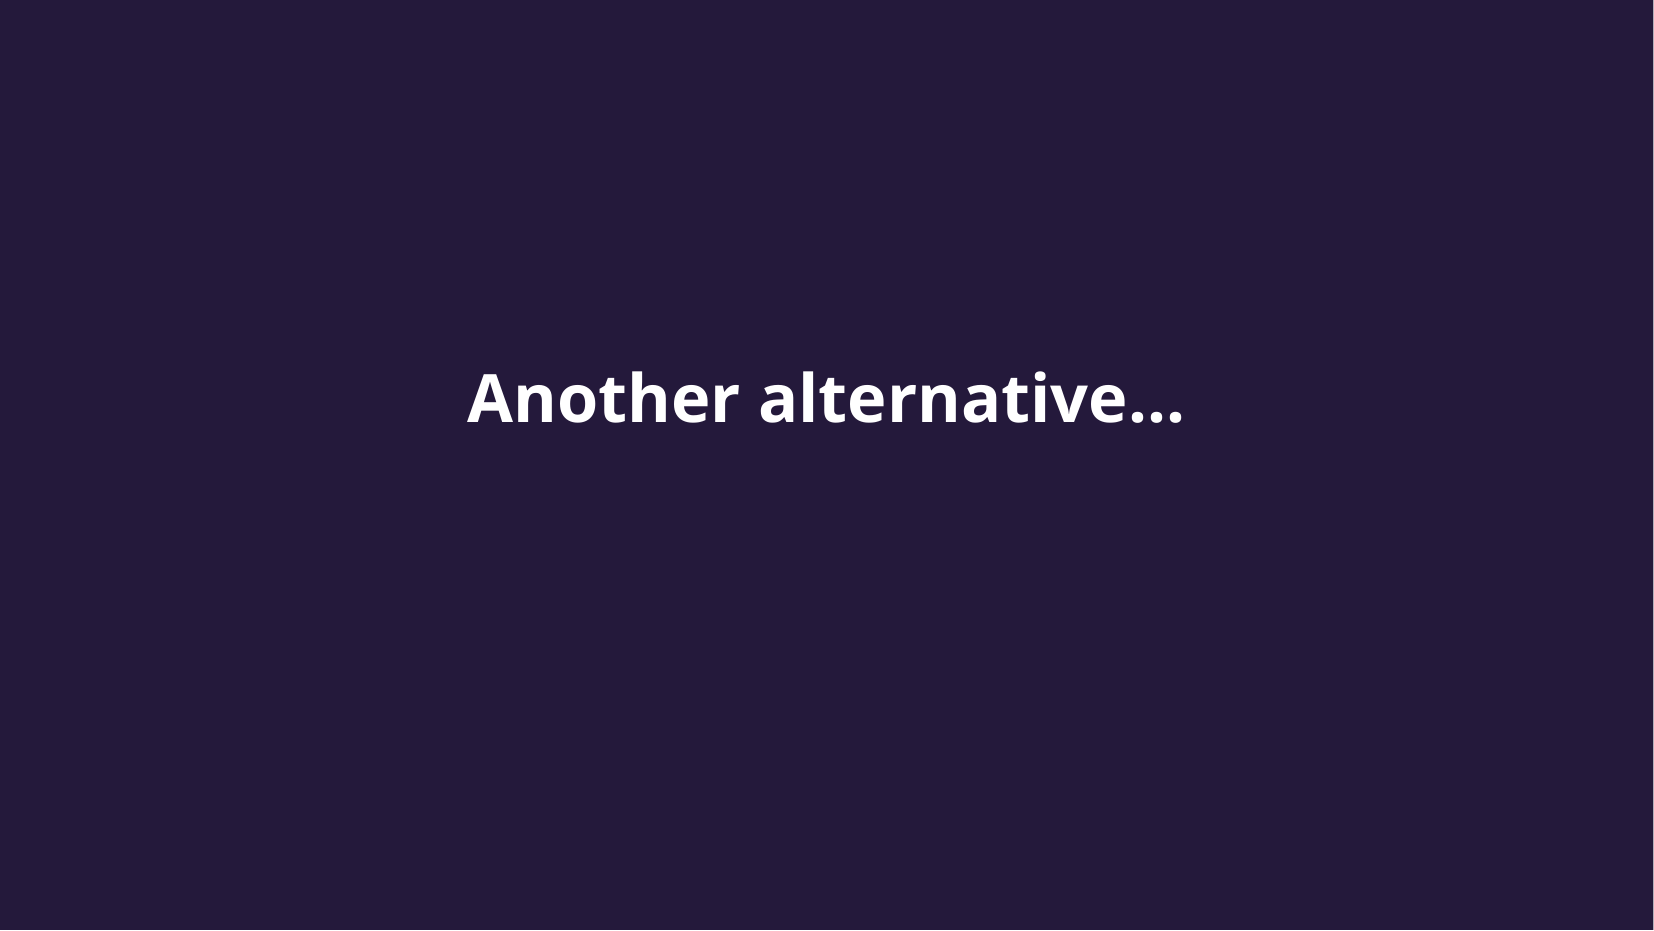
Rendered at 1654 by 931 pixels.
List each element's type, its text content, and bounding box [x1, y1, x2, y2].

subtitle Another alternative… [82, 37, 1571, 757]
